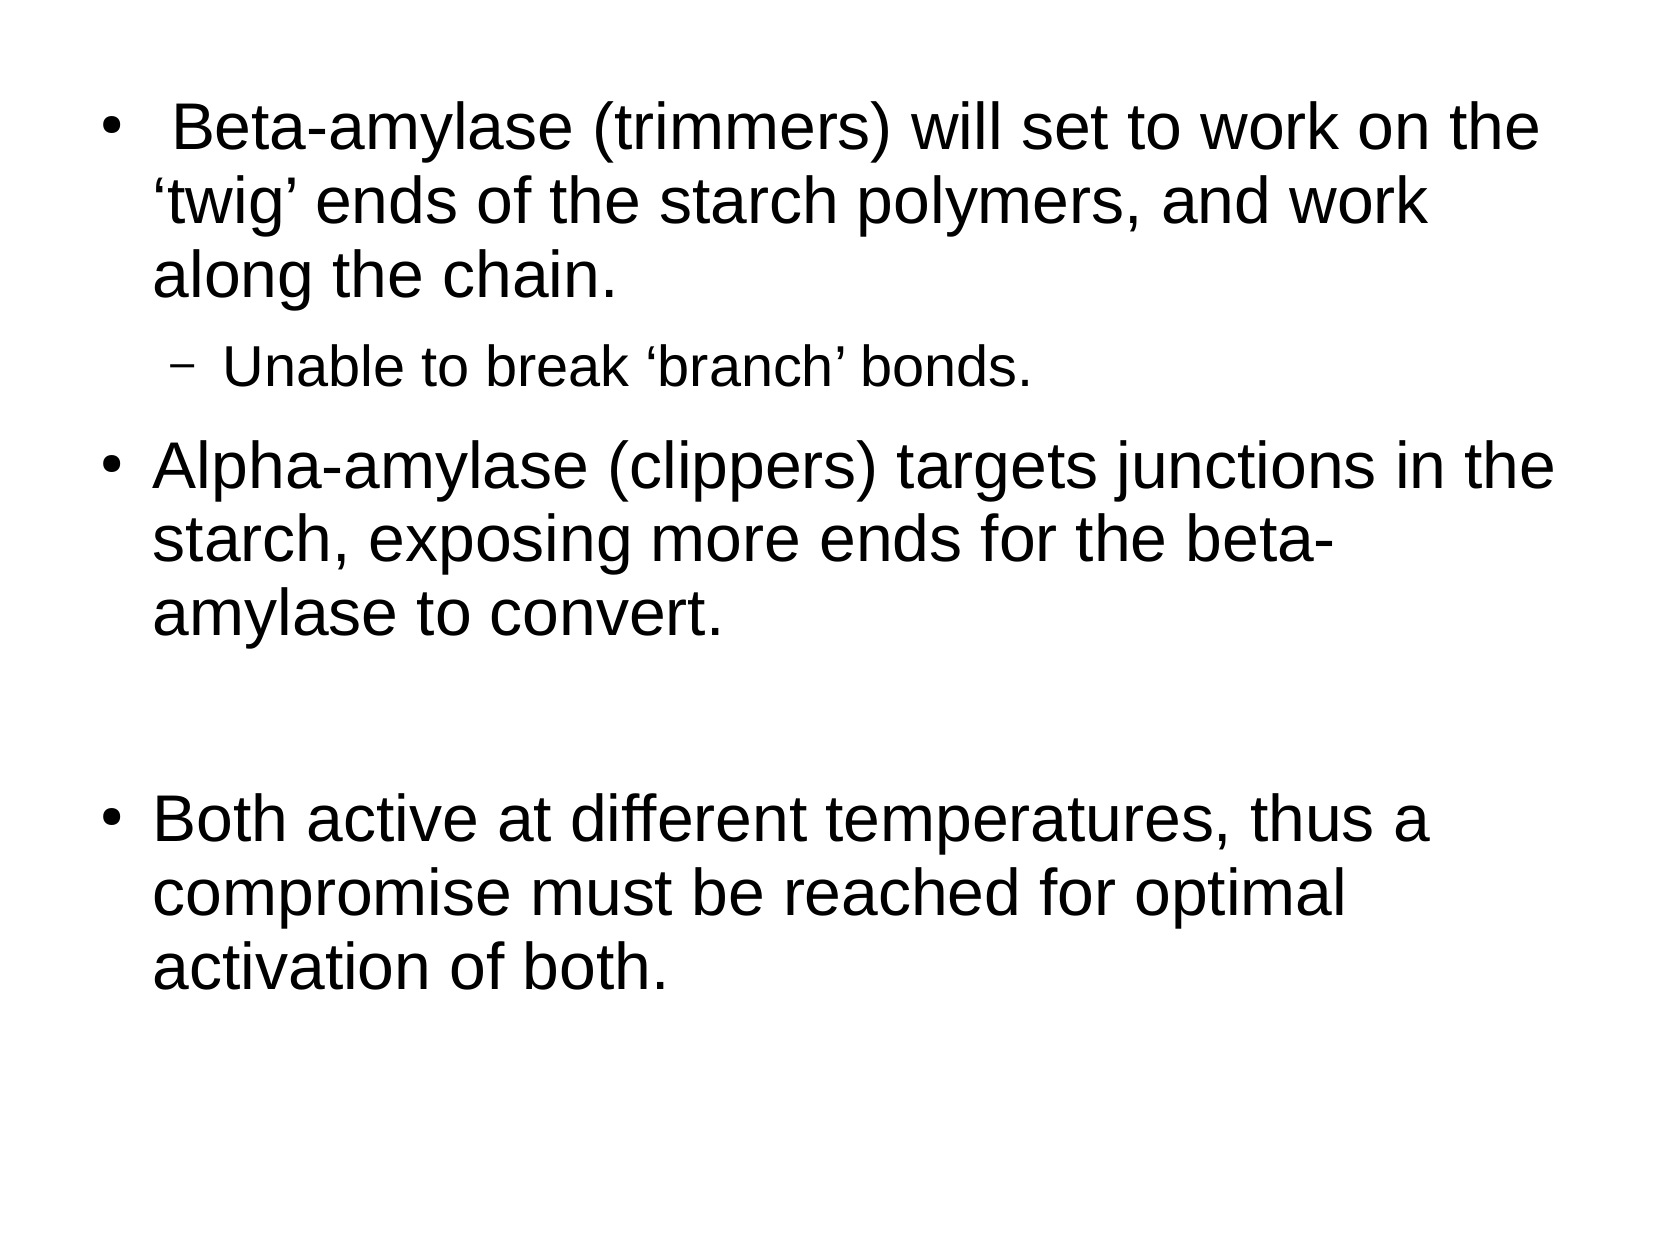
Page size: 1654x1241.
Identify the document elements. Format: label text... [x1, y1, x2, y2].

list Beta-amylase (trimmers) will set to work on the ‘twig’ ends of the starch polymers, and work along the chain. Unable to break ‘branch’ bonds. Alpha-amylase (clippers) targets junctions in the starch, exposing more ends for the beta-amylase to convert. Both active at different temperatures, thus a compromise must be reached for optimal activation of both. [82, 90, 1571, 1010]
